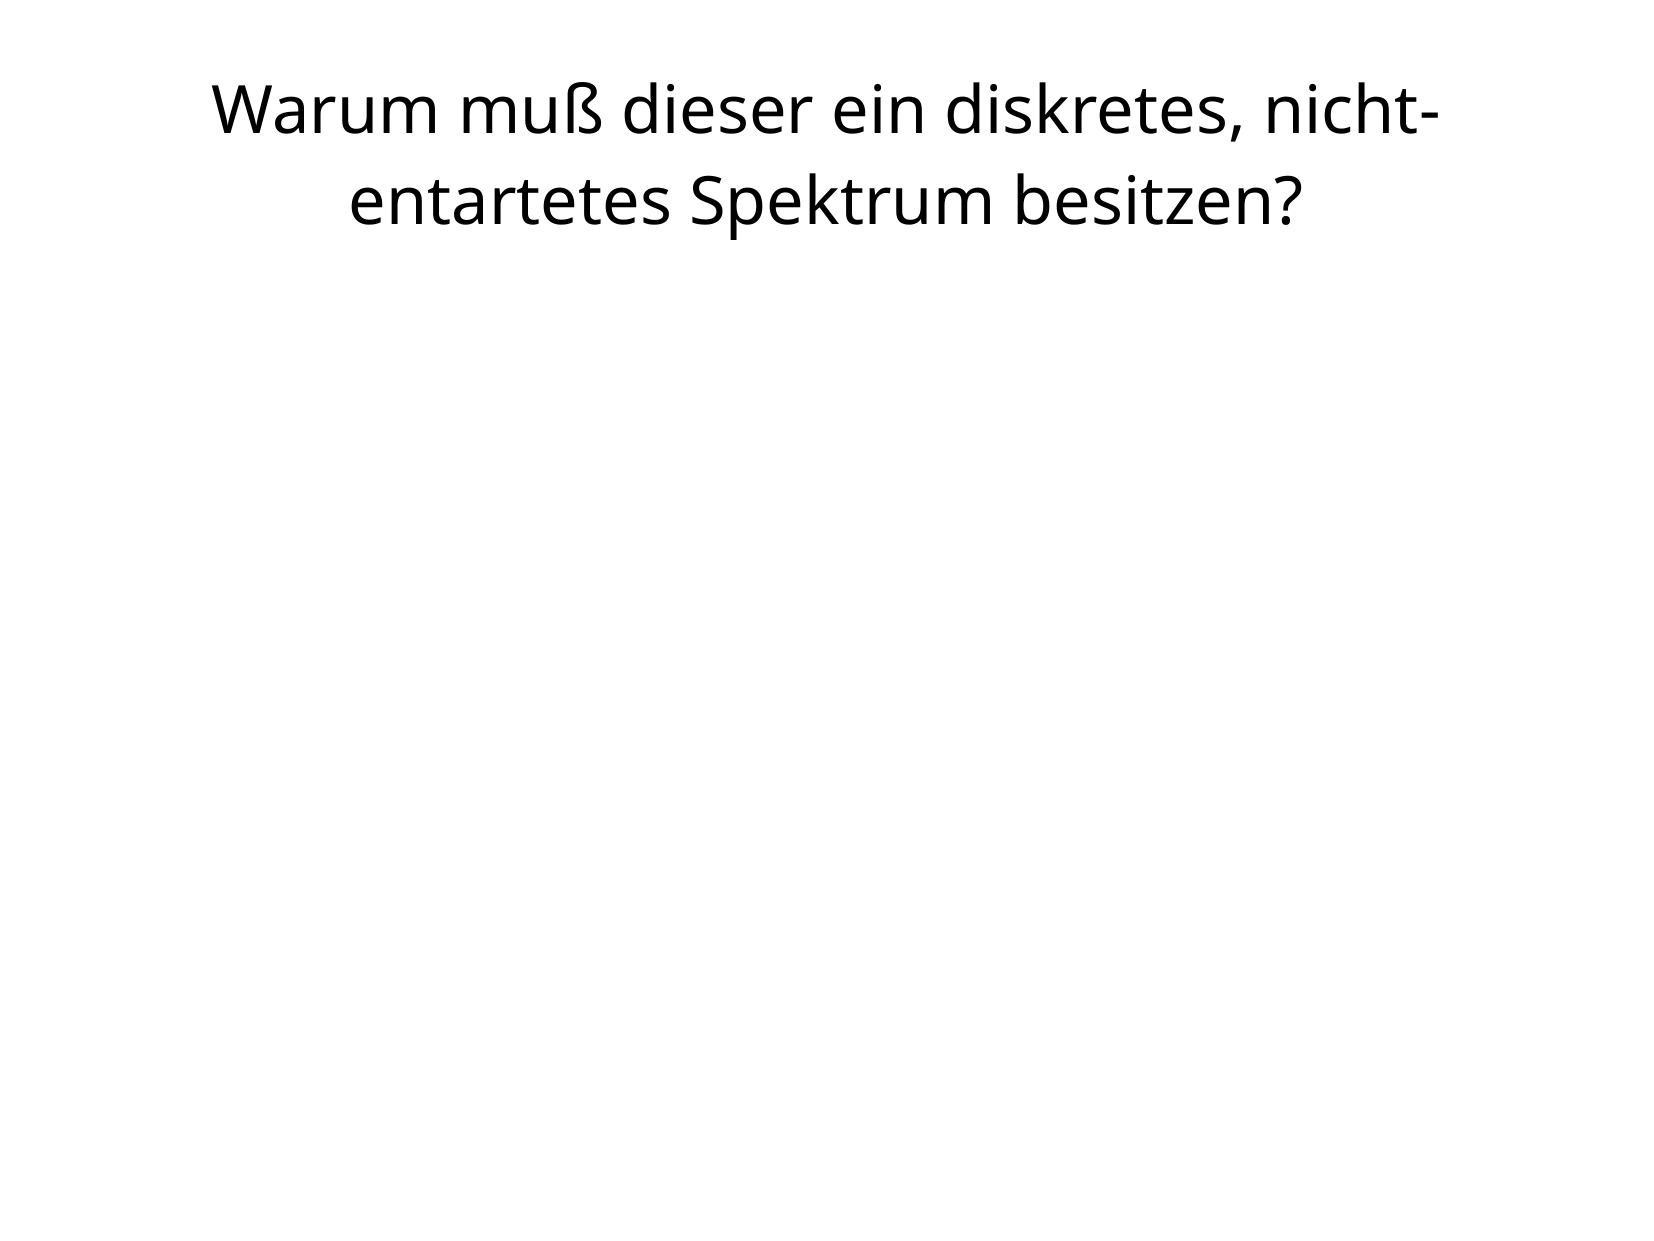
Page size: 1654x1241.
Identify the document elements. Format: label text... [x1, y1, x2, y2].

title Warum muß dieser ein diskretes, nicht-entartetes Spektrum besitzen? [82, 49, 1571, 257]
